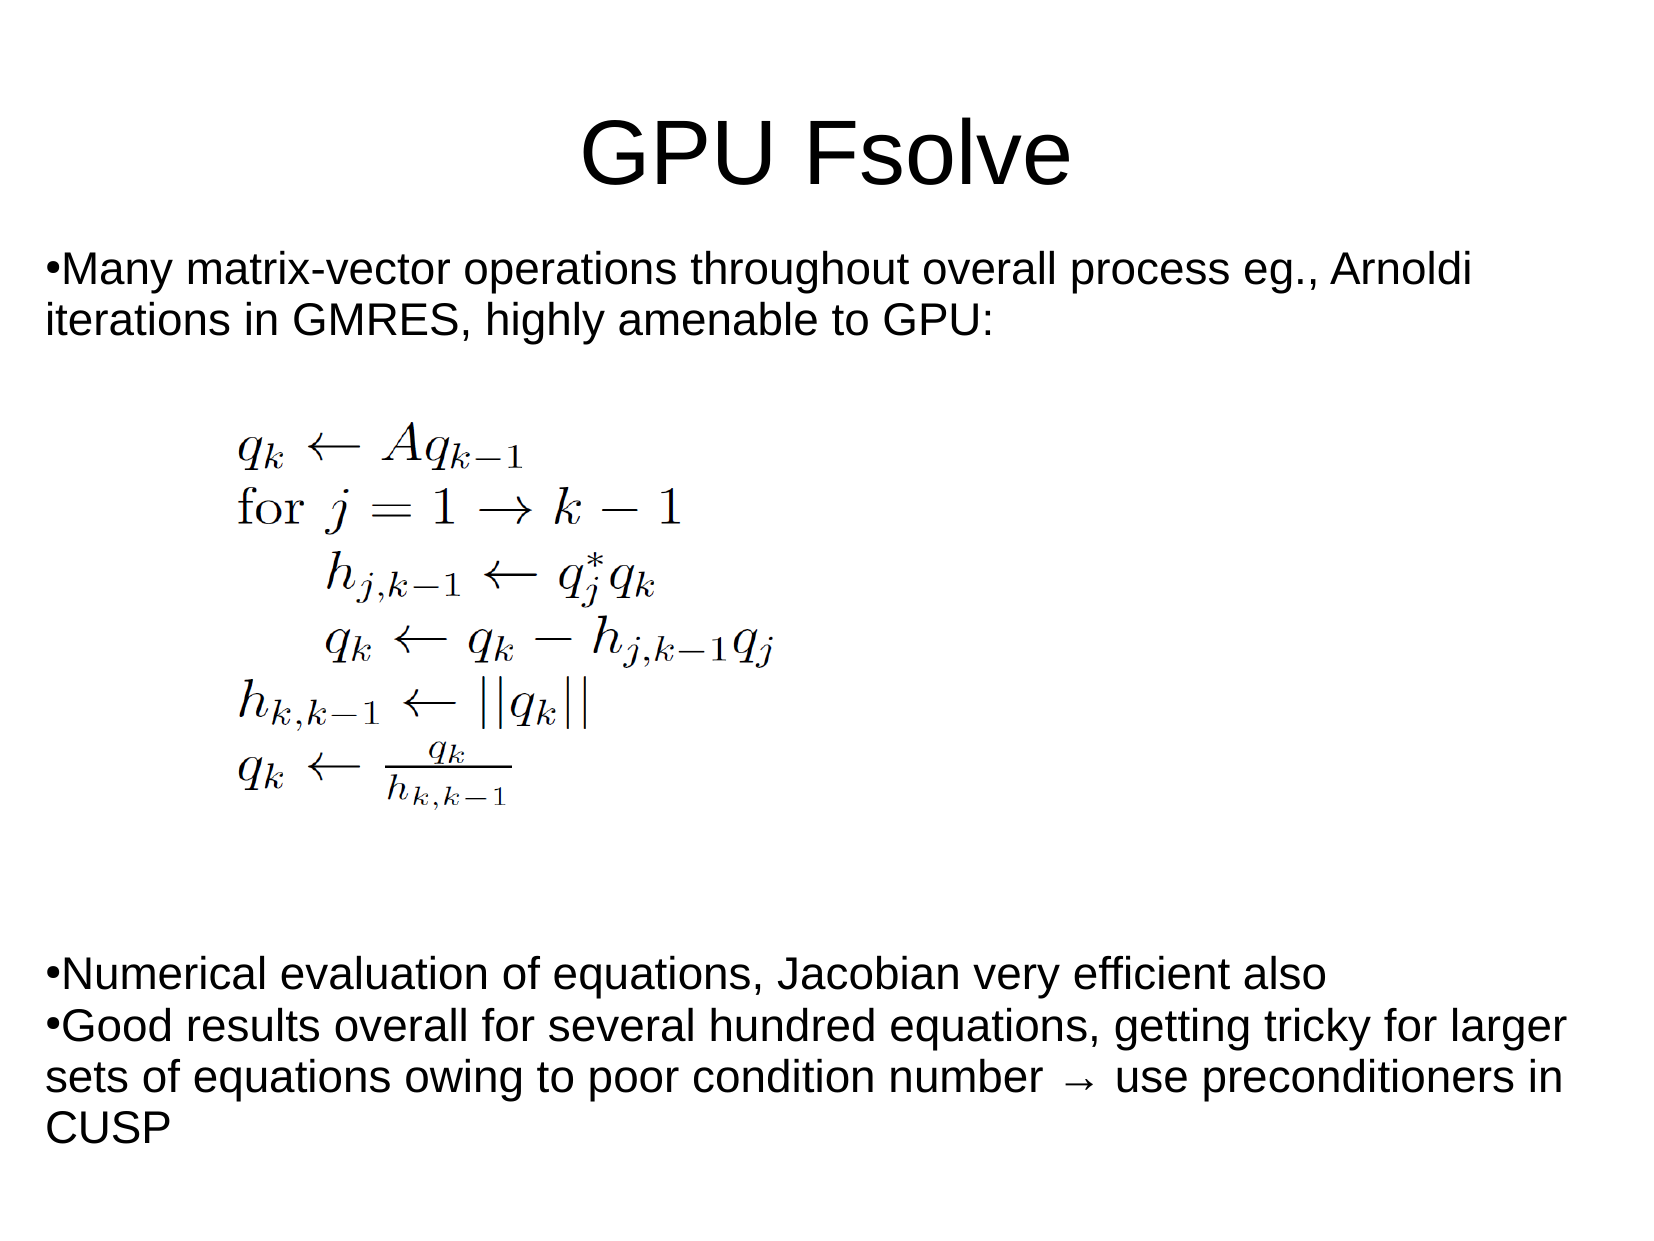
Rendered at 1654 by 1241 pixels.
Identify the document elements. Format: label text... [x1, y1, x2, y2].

picture [210, 419, 811, 849]
title GPU Fsolve [82, 49, 1571, 242]
subtitle Many matrix-vector operations throughout overall process eg., Arnoldi iterations in GMRES, highly amenable to GPU: Numerical evaluation of equations, Jacobian very efficient also Good results overall for several hundred equations, getting tricky for larger sets of equations owing to poor condition number → use preconditioners in CUSP [45, 242, 1636, 1075]
